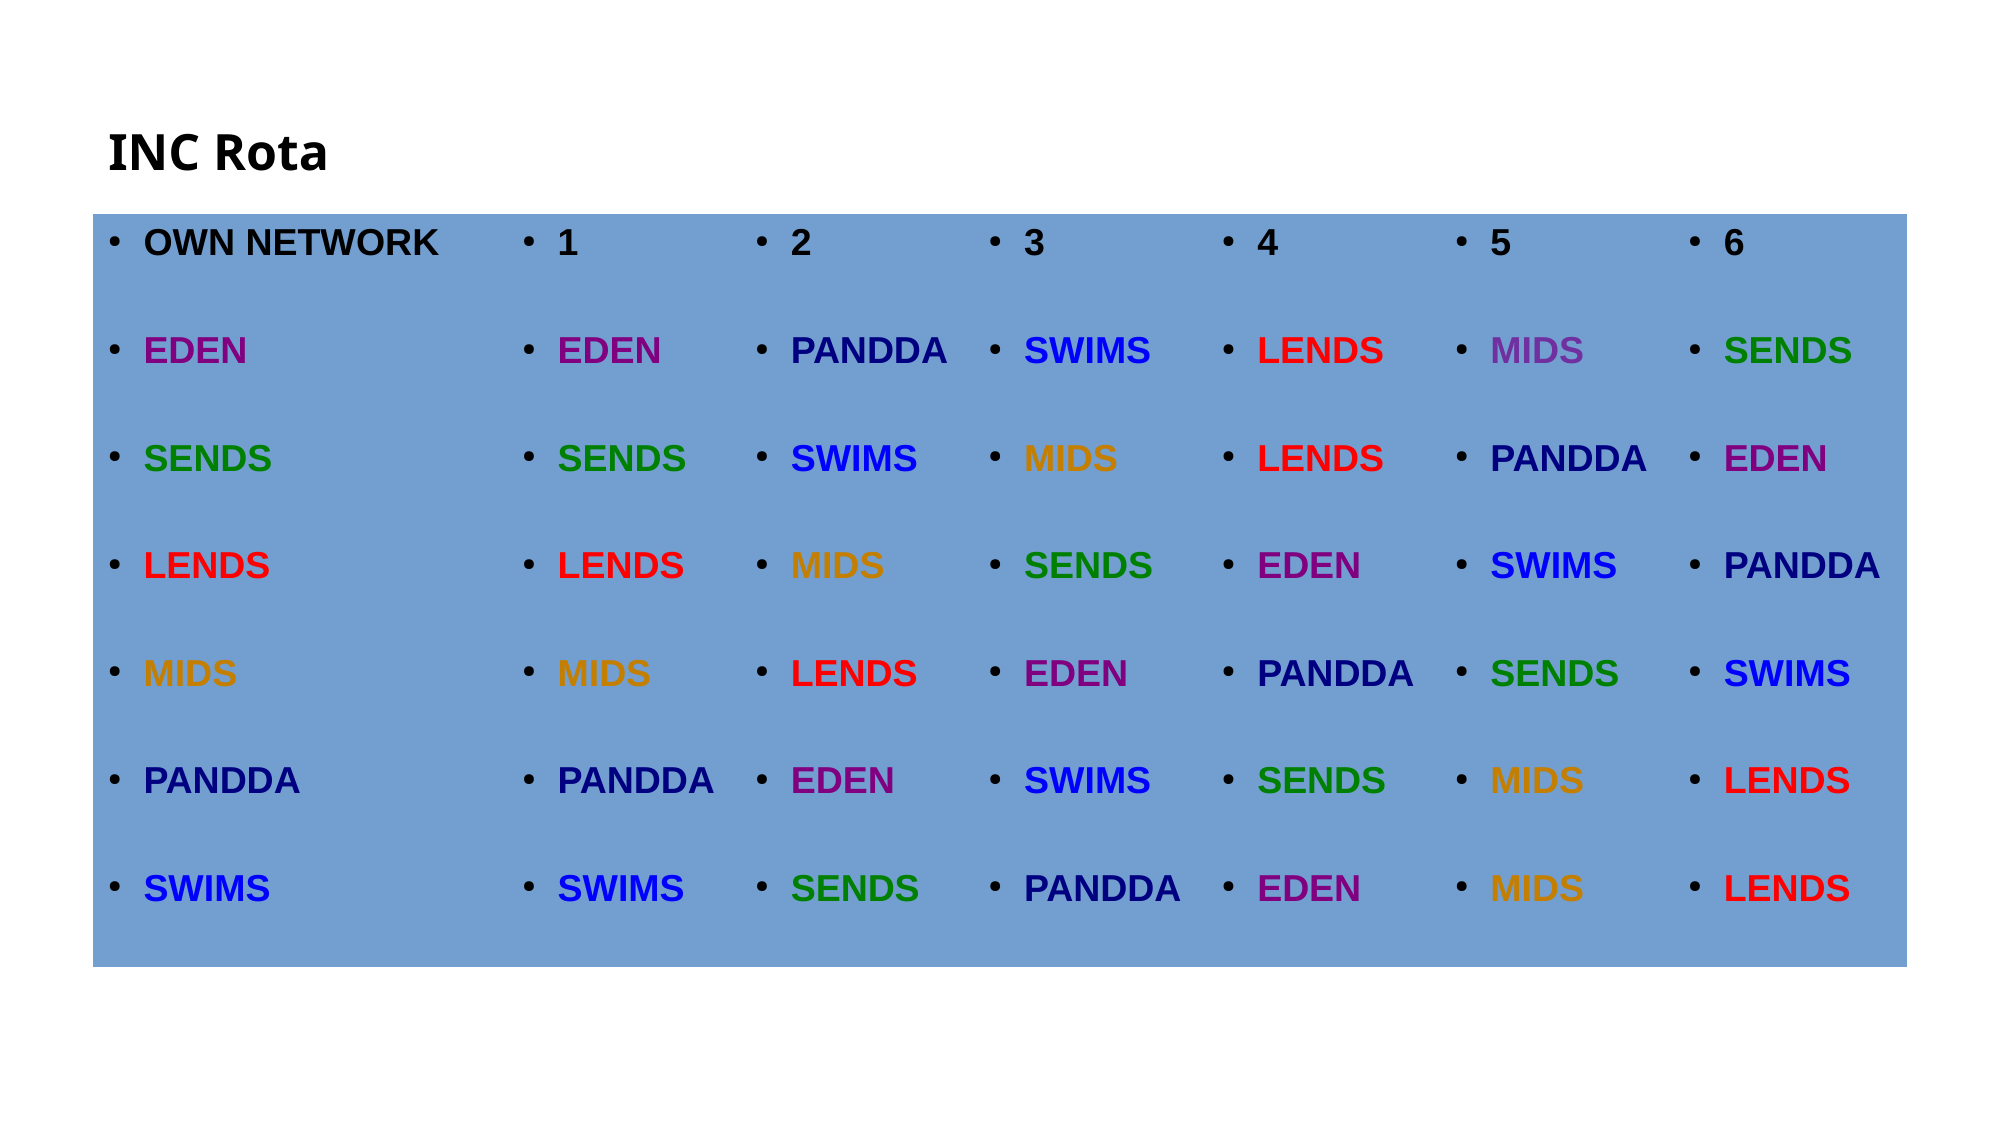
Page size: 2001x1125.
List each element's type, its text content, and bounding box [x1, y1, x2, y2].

table_cell SWIMS [974, 752, 1207, 860]
table_cell MIDS [741, 537, 974, 645]
table_header 5 [1440, 214, 1674, 322]
table_header 1 [507, 214, 741, 322]
table_cell MIDS [1440, 860, 1674, 967]
table_cell LENDS [741, 645, 974, 752]
table_cell LENDS [1207, 322, 1440, 430]
table_cell SWIMS [1674, 645, 1907, 752]
table_cell EDEN [1674, 430, 1907, 537]
table_cell SENDS [1207, 752, 1440, 860]
table_cell SENDS [974, 537, 1207, 645]
table_cell PANDDA [1440, 430, 1674, 537]
table_cell EDEN [93, 322, 507, 430]
table_header OWN NETWORK [93, 214, 507, 322]
table_cell SWIMS [974, 322, 1207, 430]
table_cell MIDS [507, 645, 741, 752]
table_cell MIDS [974, 430, 1207, 537]
table_cell PANDDA [1207, 645, 1440, 752]
table_cell PANDDA [507, 752, 741, 860]
title INC Rota [93, 112, 706, 189]
table_cell SWIMS [507, 860, 741, 967]
table_cell EDEN [974, 645, 1207, 752]
table_cell LENDS [507, 537, 741, 645]
table_cell LENDS [1674, 860, 1907, 967]
table_header 2 [741, 214, 974, 322]
table_cell PANDDA [1674, 537, 1907, 645]
table_header 4 [1207, 214, 1440, 322]
table_cell MIDS [93, 645, 507, 752]
table_cell SENDS [93, 430, 507, 537]
table_cell PANDDA [741, 322, 974, 430]
table_cell SENDS [1674, 322, 1907, 430]
table_cell LENDS [1207, 430, 1440, 537]
table_header 3 [974, 214, 1207, 322]
table_cell EDEN [1207, 537, 1440, 645]
table_cell EDEN [741, 752, 974, 860]
table_cell EDEN [507, 322, 741, 430]
table_cell SENDS [507, 430, 741, 537]
table_cell PANDDA [93, 752, 507, 860]
table_cell LENDS [1674, 752, 1907, 860]
table_cell SWIMS [1440, 537, 1674, 645]
table_header 6 [1674, 214, 1907, 322]
table_cell MIDS [1440, 322, 1674, 430]
table_cell MIDS [1440, 752, 1674, 860]
table_cell SWIMS [93, 860, 507, 967]
table_cell SWIMS [741, 430, 974, 537]
table_cell SENDS [1440, 645, 1674, 752]
table_cell SENDS [741, 860, 974, 967]
table_cell PANDDA [974, 860, 1207, 967]
table_cell LENDS [93, 537, 507, 645]
table_cell EDEN [1207, 860, 1440, 967]
